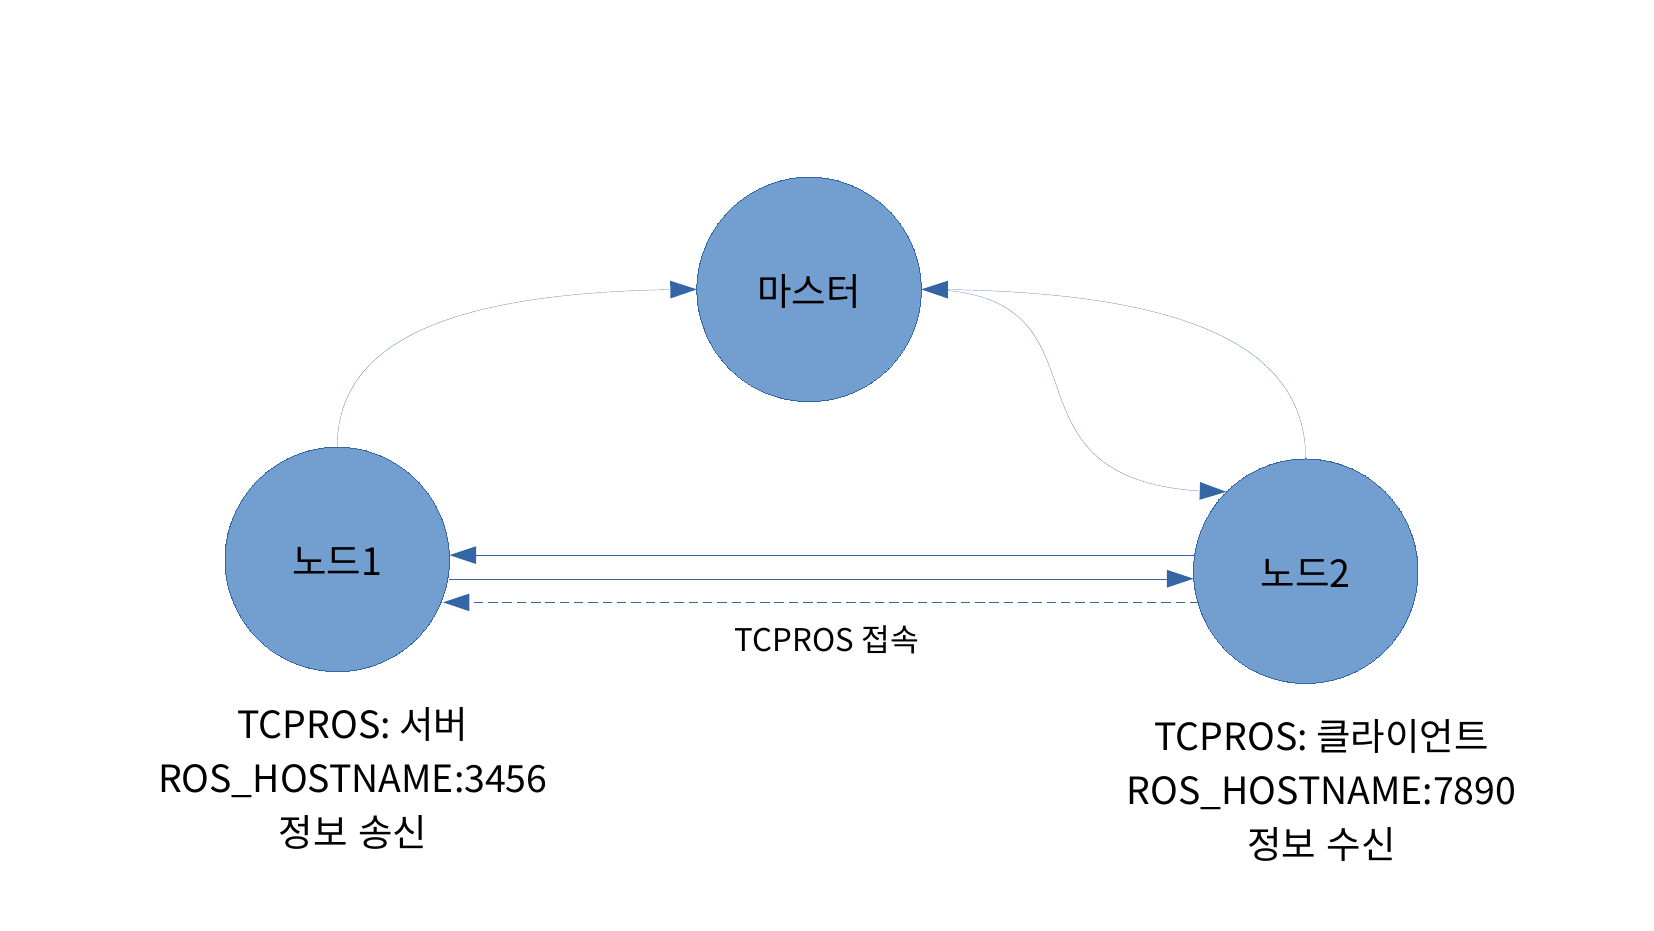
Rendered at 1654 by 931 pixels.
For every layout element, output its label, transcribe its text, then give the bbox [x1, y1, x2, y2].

text_box 노드1 [225, 447, 450, 672]
text_box 노드2 [1193, 458, 1418, 684]
text_box 마스터 [696, 177, 922, 402]
text_box TCPROS: 서버 ROS_HOSTNAME:3456 정보 송신 [246, 746, 460, 806]
text_box TCPROS 접속 [720, 608, 934, 668]
text_box TCPROS: 클라이언트 ROS_HOSTNAME:7890 정보 수신 [1215, 758, 1428, 818]
